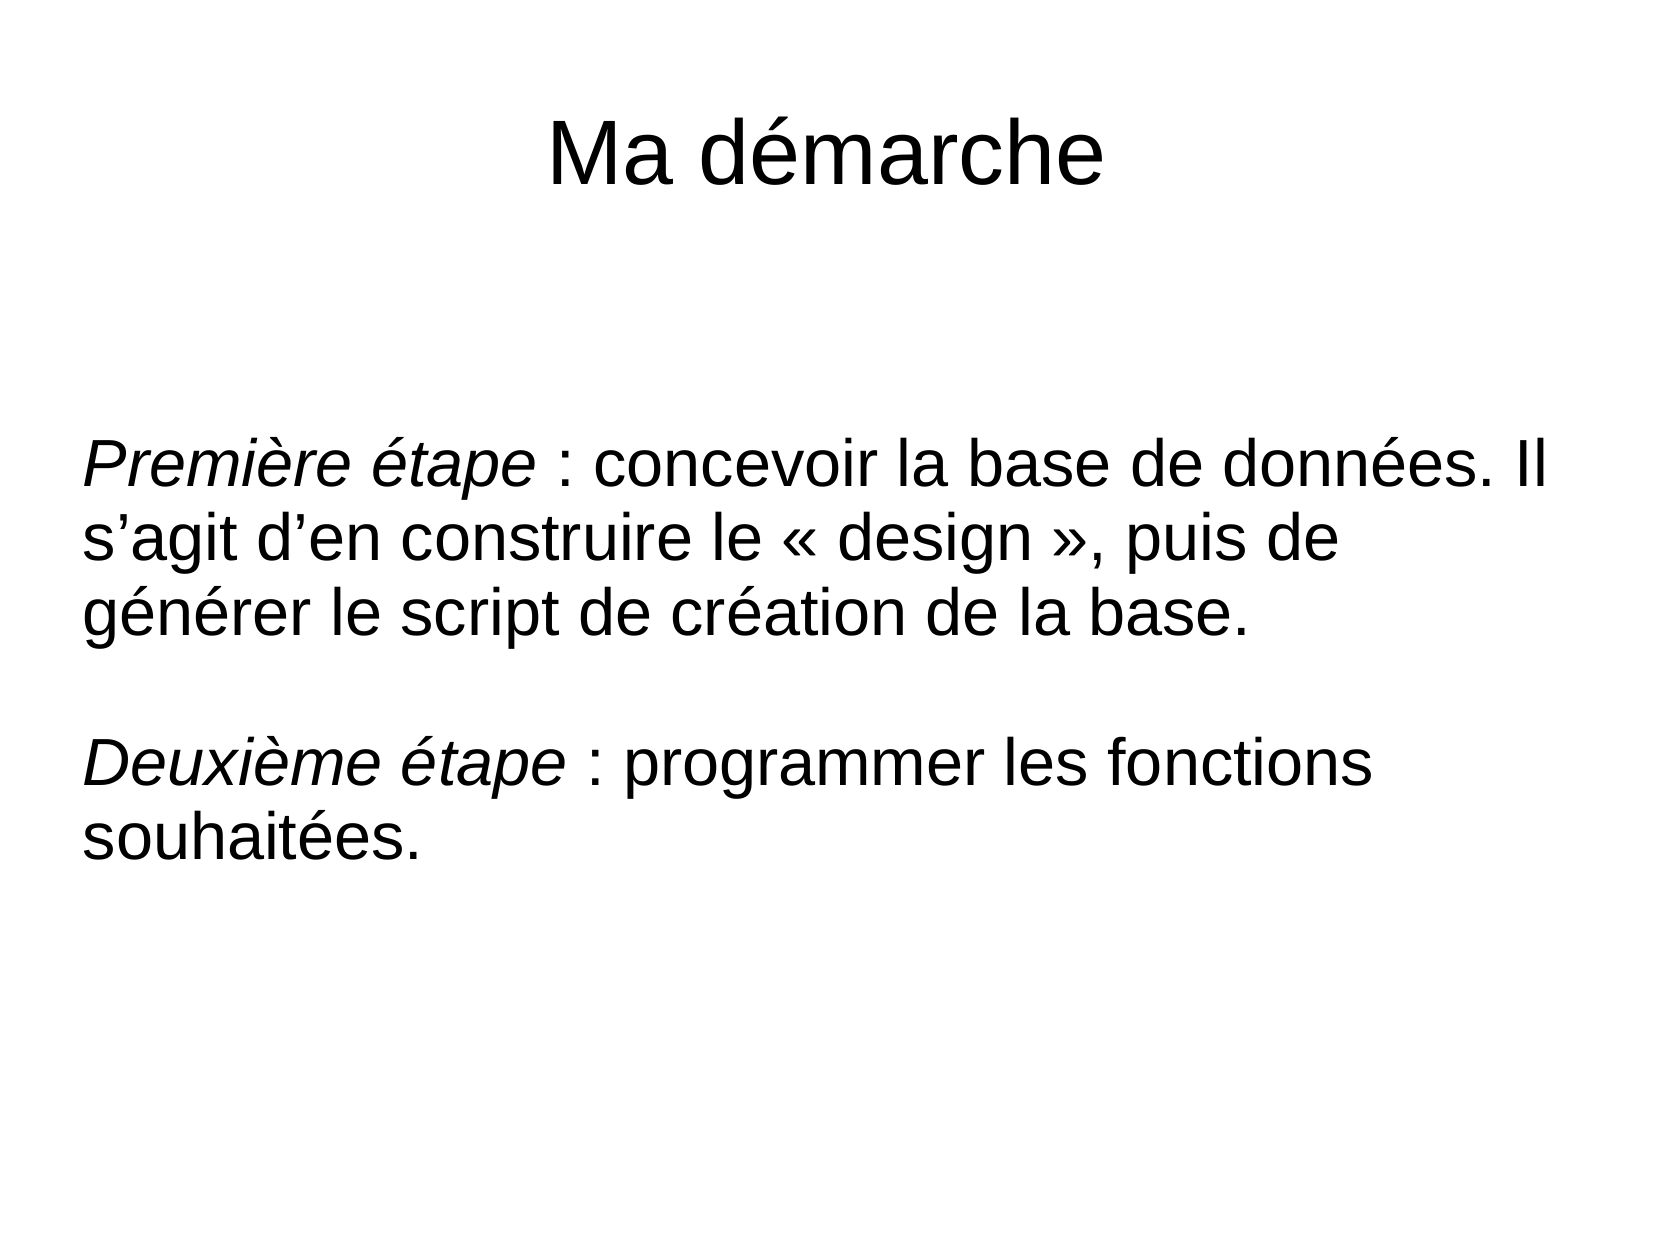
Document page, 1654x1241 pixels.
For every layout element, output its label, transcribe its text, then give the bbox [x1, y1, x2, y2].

subtitle Première étape : concevoir la base de données. Il s’agit d’en construire le « design », puis de générer le script de création de la base. Deuxième étape : programmer les fonctions souhaitées. [82, 290, 1571, 1010]
title Ma démarche [82, 49, 1571, 257]
